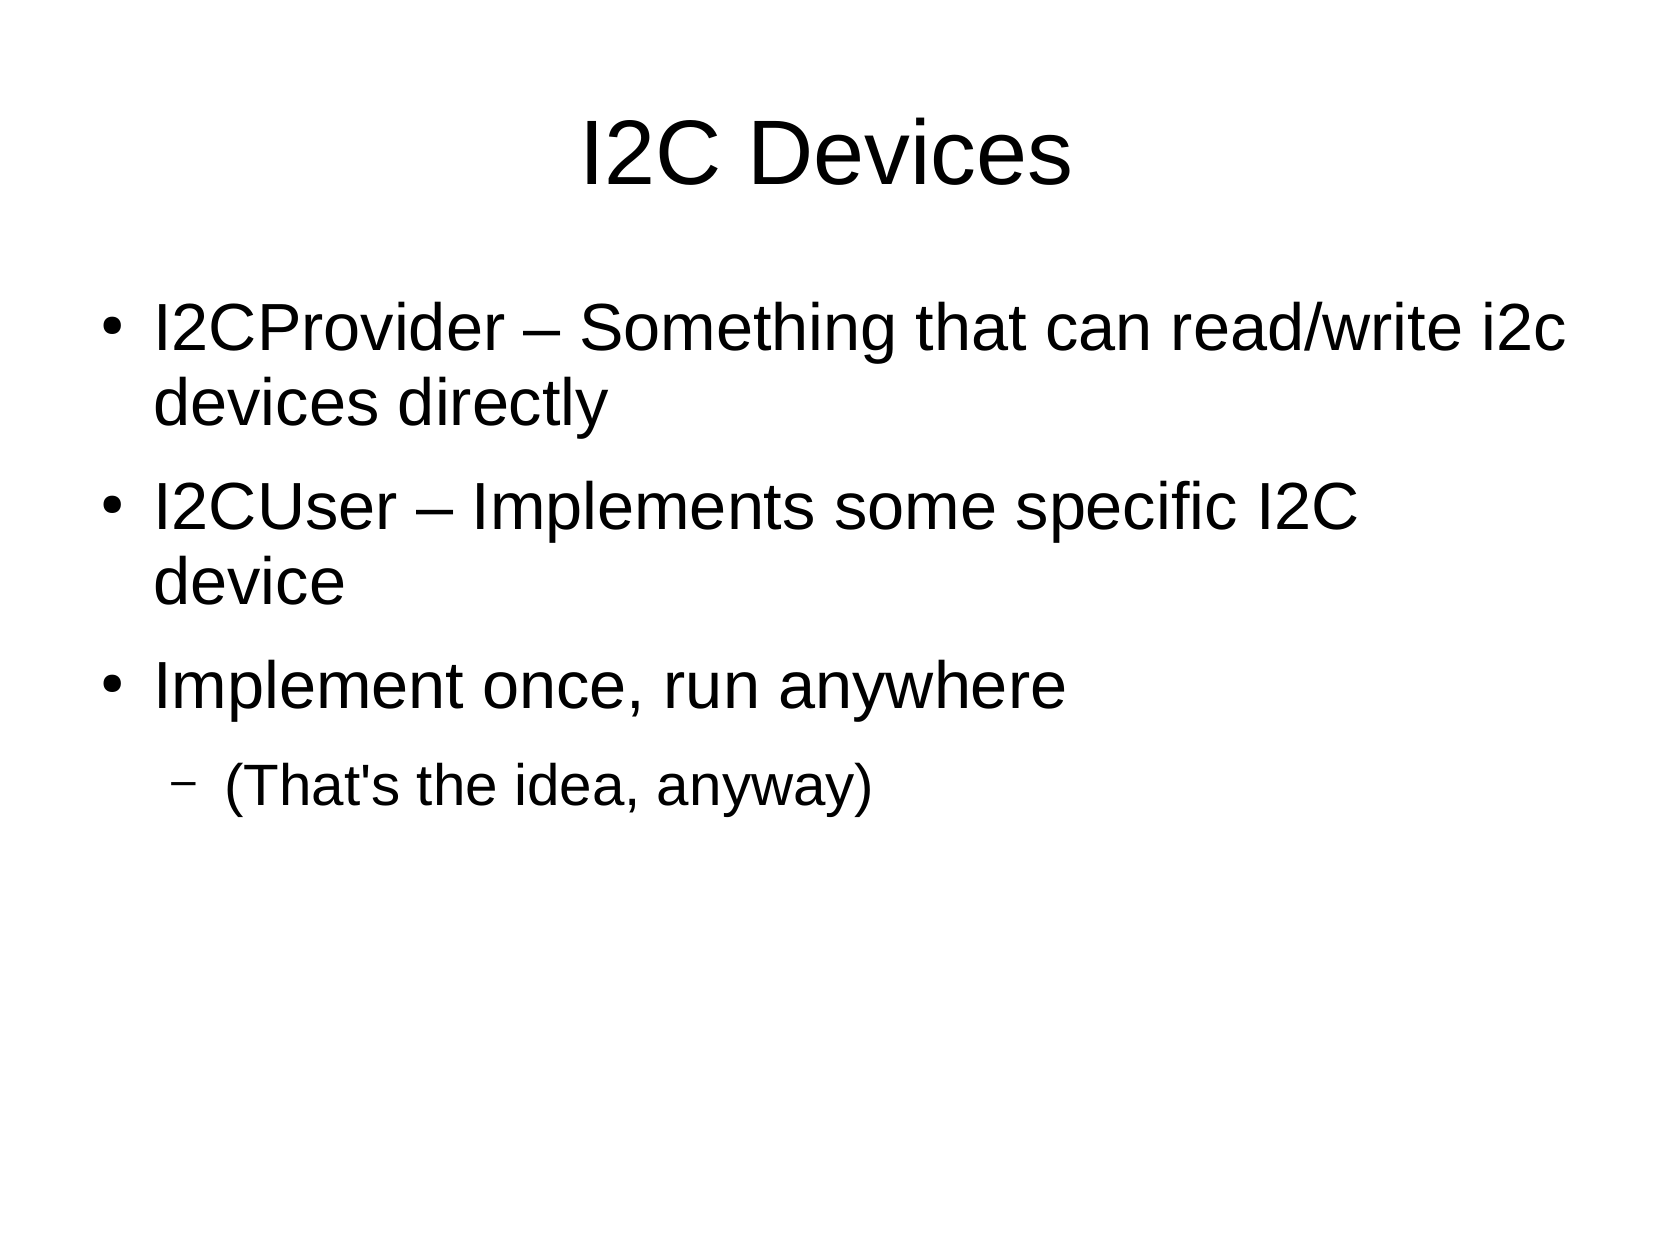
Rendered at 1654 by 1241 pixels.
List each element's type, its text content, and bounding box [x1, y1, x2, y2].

list I2CProvider – Something that can read/write i2c devices directly I2CUser – Implements some specific I2C device Implement once, run anywhere (That's the idea, anyway) [82, 290, 1571, 1010]
title I2C Devices [82, 49, 1571, 257]
